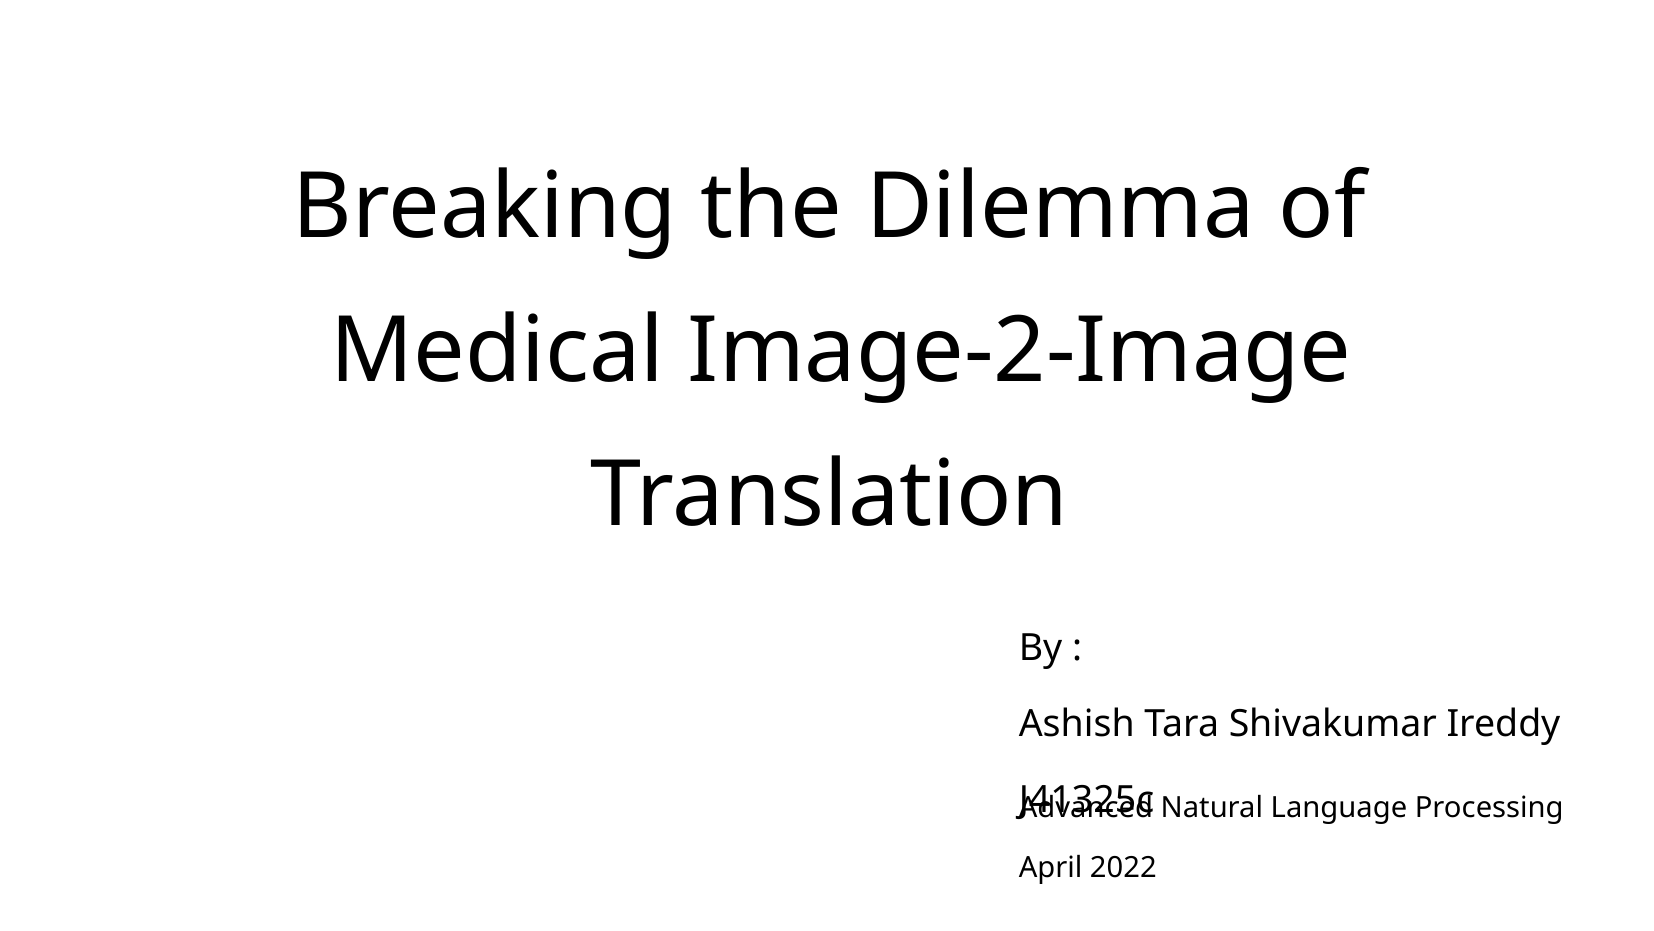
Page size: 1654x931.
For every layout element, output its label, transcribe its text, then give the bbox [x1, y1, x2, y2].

title Breaking the Dilemma of Medical Image-2-Image Translation [88, 229, 1595, 443]
text_box Advanced Natural Language Processing April 2022 [1003, 759, 1625, 862]
text_box By : Ashish Tara Shivakumar Ireddy J41325c [1003, 587, 1625, 759]
